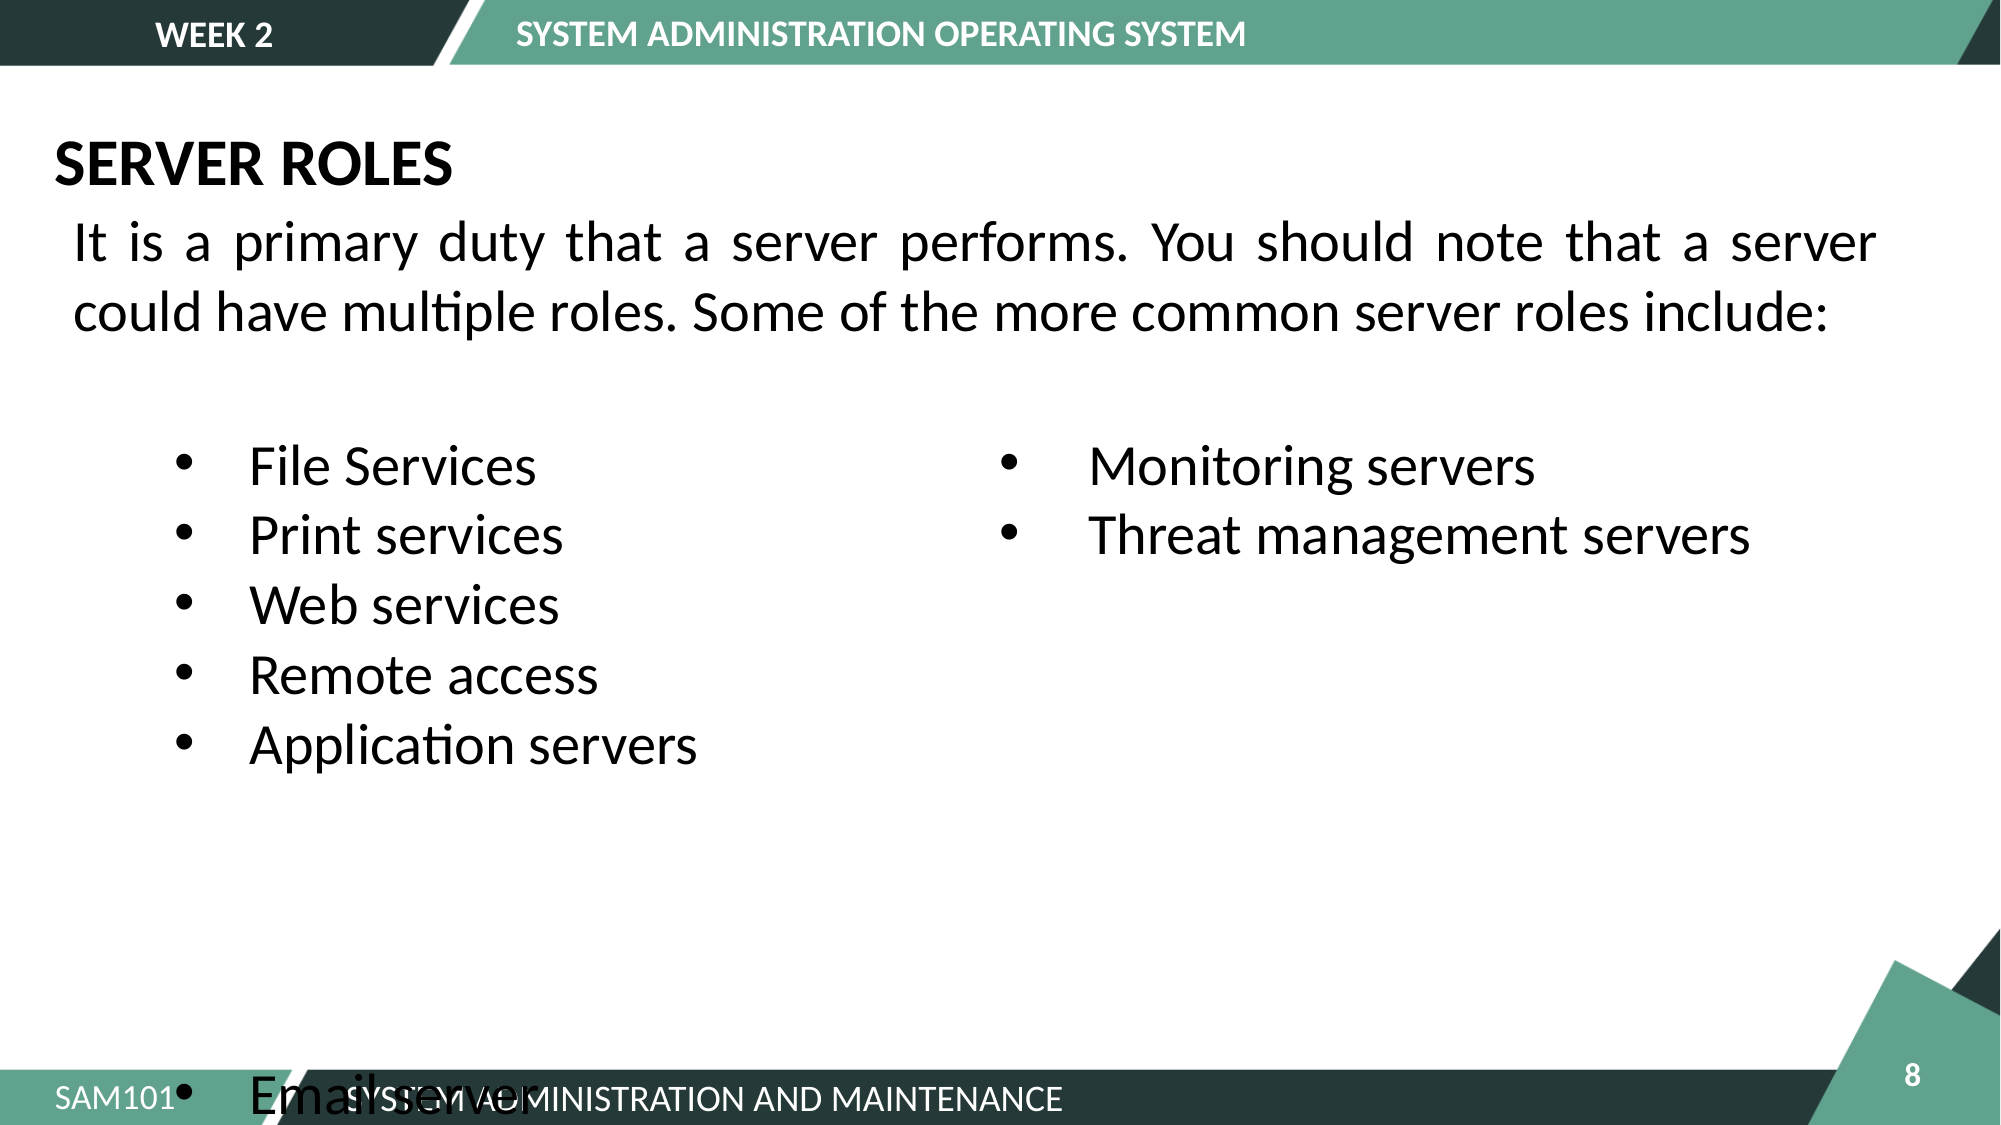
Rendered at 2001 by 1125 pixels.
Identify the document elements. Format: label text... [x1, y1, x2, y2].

picture [0, 0, 2001, 1125]
slide_number <number> [1841, 1042, 1937, 1103]
text_box File Services Print services Web services Remote access Application servers Email server Database server Monitoring servers Threat management servers [159, 411, 1841, 1125]
text_box SERVER ROLES [39, 112, 533, 215]
text_box WEEK 2 [98, 2, 331, 63]
text_box SAM101 [39, 1066, 159, 1125]
text_box It is a primary duty that a server performs. You should note that a server could have multiple roles. Some of the more common server roles include: [58, 188, 1895, 359]
text_box SYSTEM ADMINISTRATION OPERATING SYSTEM [501, 1, 1937, 62]
